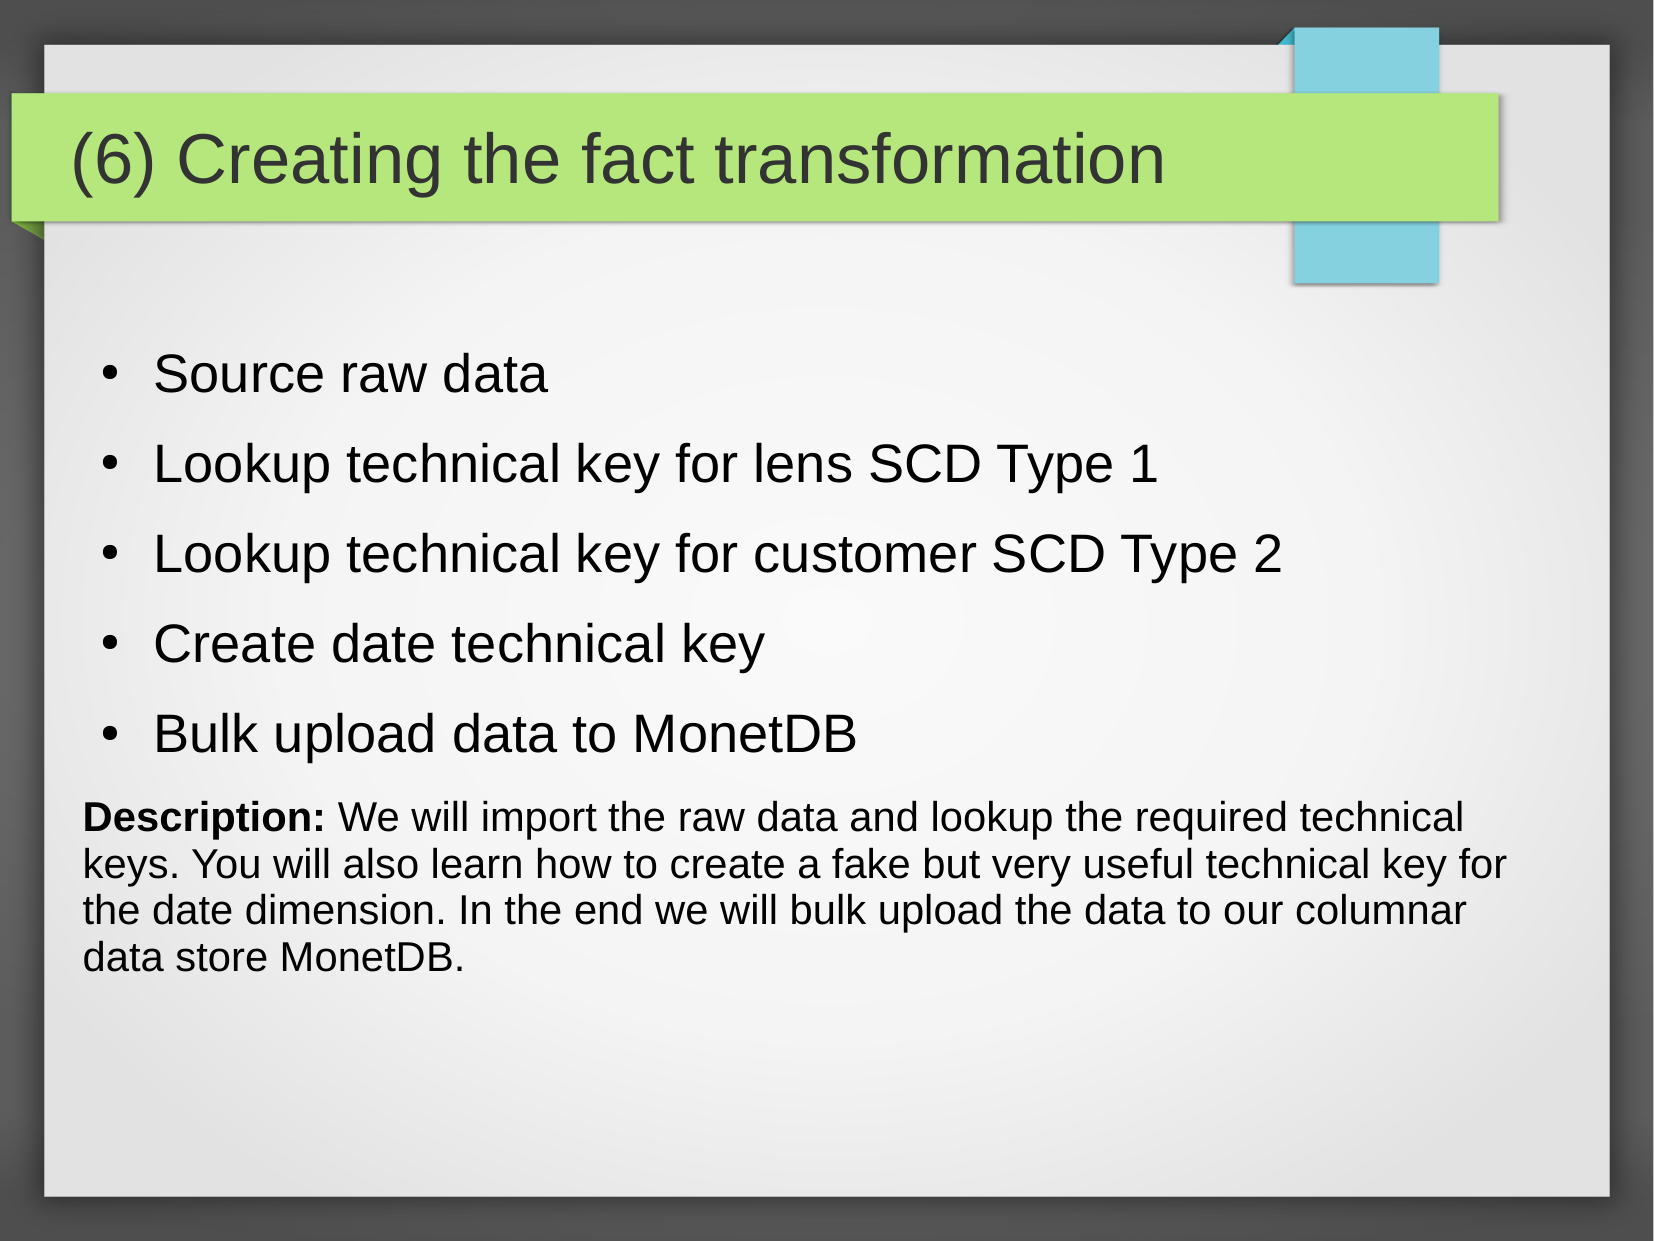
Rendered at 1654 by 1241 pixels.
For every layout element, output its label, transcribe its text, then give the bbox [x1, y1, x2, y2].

title (6) Creating the fact transformation [70, 106, 1229, 213]
picture [0, 0, 1654, 1241]
list Source raw data Lookup technical key for lens SCD Type 1 Lookup technical key for customer SCD Type 2 Create date technical key Bulk upload data to MonetDB Description: We will import the raw data and lookup the required technical keys. You will also learn how to create a fake but very useful technical key for the date dimension. In the end we will bulk upload the data to our columnar data store MonetDB. [82, 343, 1538, 1063]
